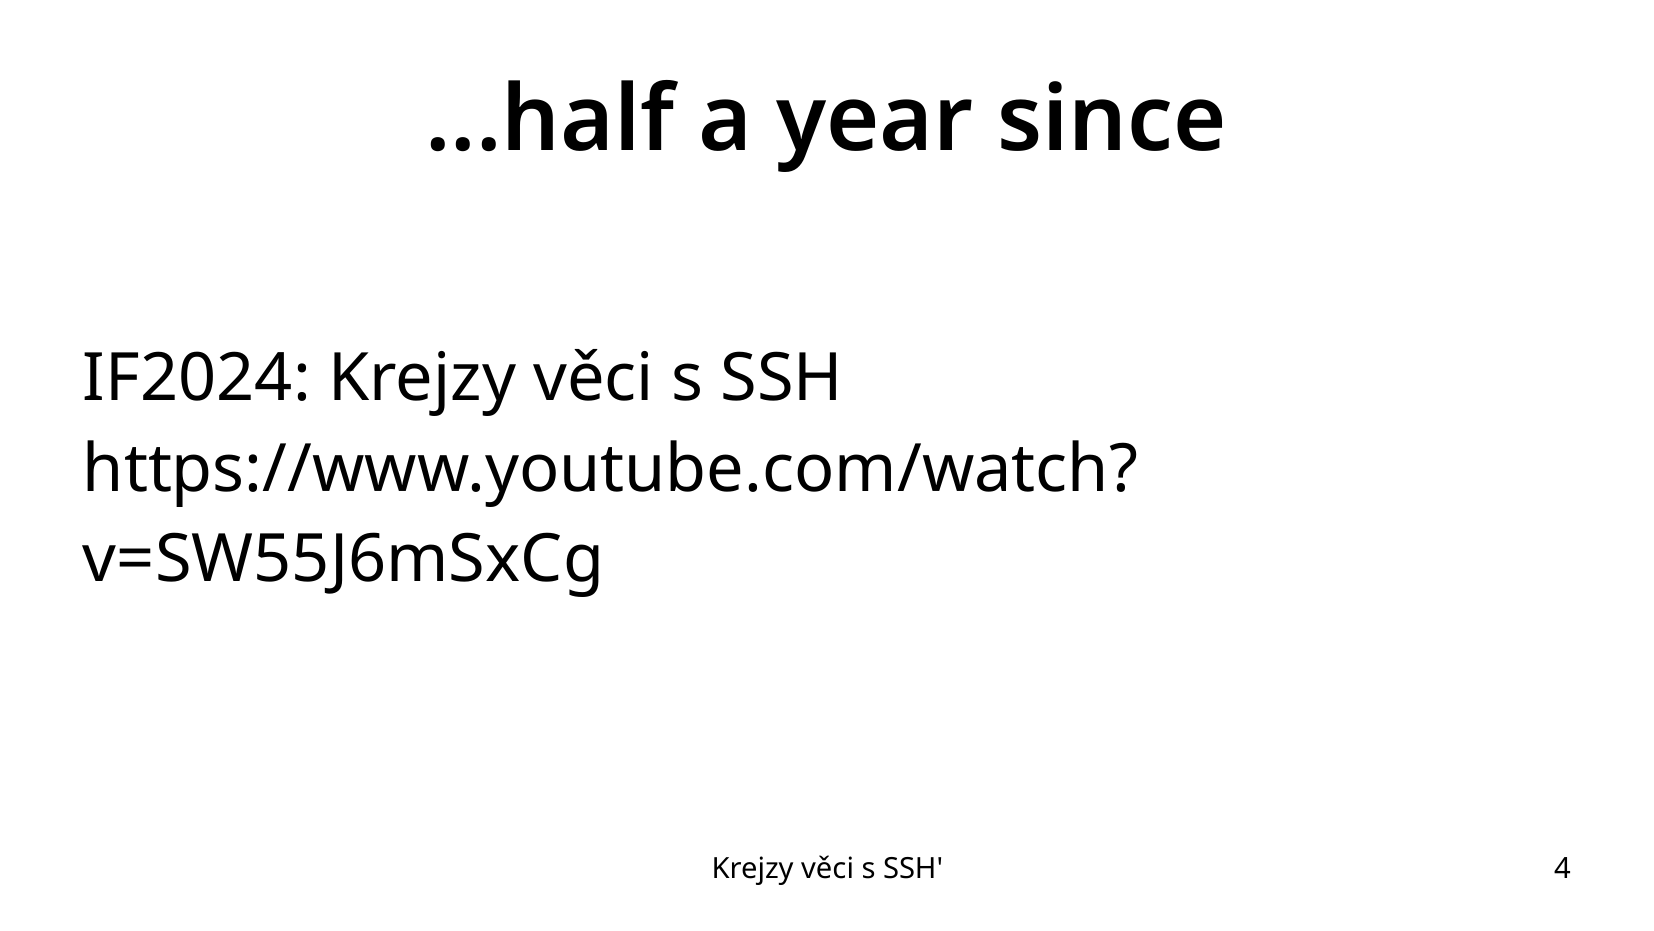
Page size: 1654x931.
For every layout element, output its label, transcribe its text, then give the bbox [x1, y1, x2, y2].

title ...half a year since [82, 37, 1571, 180]
title IF2024: Krejzy věci s SSH https://www.youtube.com/watch?v=SW55J6mSxCg [82, 180, 1571, 751]
